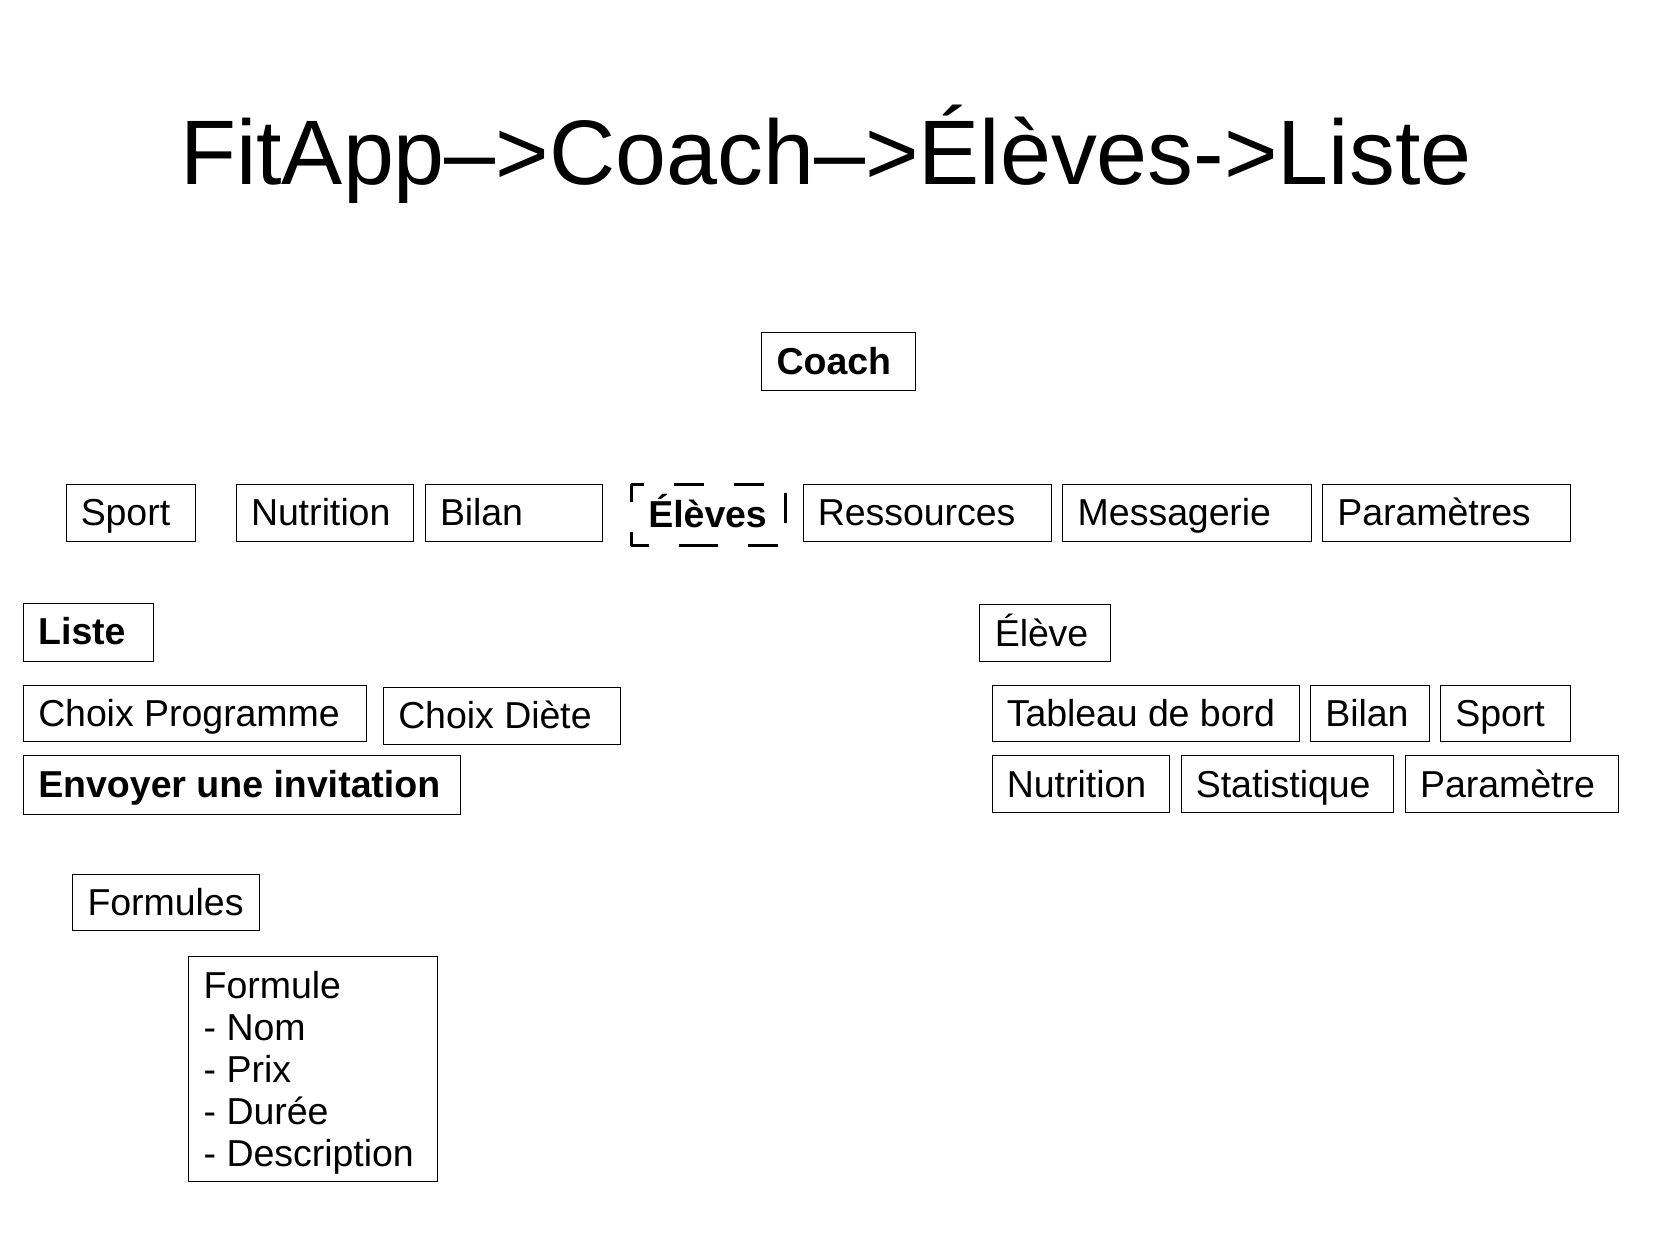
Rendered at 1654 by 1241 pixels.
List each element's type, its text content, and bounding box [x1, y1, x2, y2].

text_box Bilan [1310, 685, 1430, 742]
text_box Paramètres [1322, 484, 1571, 542]
text_box Bilan [425, 484, 603, 542]
text_box Nutrition [236, 484, 414, 542]
text_box Formule - Nom - Prix - Durée - Description [188, 956, 438, 1182]
text_box Messagerie [1062, 484, 1312, 542]
text_box Formules [72, 874, 260, 931]
text_box Tableau de bord [992, 685, 1300, 742]
text_box Statistique [1181, 755, 1394, 813]
text_box Sport [1440, 685, 1571, 742]
text_box Choix Programme [23, 685, 367, 742]
text_box Élève [979, 604, 1111, 662]
text_box Nutrition [992, 755, 1170, 813]
title FitApp–>Coach–>Élèves->Liste [82, 49, 1571, 257]
text_box Sport [66, 484, 196, 542]
text_box Paramètre [1405, 755, 1619, 813]
text_box Élèves [631, 484, 786, 546]
text_box Coach [761, 332, 916, 391]
text_box Choix Diète [383, 687, 621, 745]
text_box Liste [23, 603, 154, 662]
text_box Ressources [803, 484, 1052, 542]
text_box Envoyer une invitation [23, 755, 461, 815]
